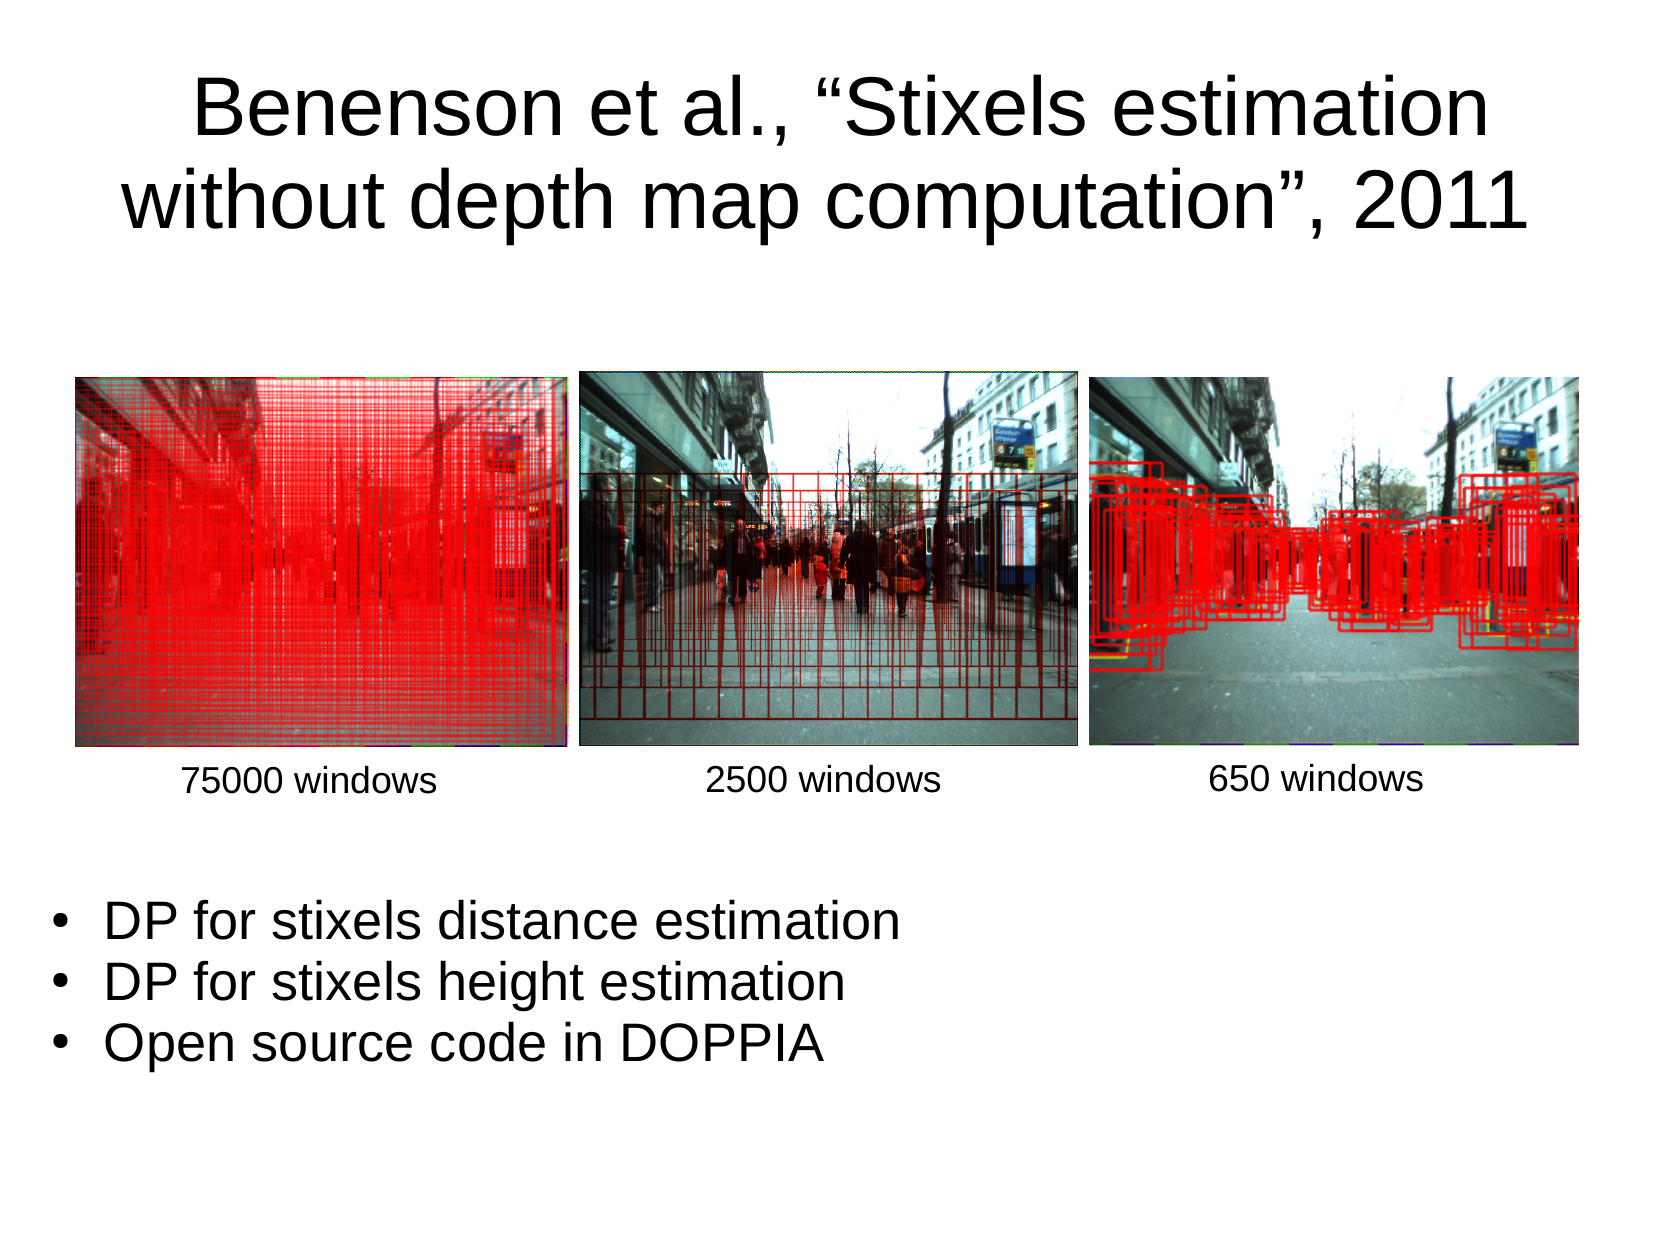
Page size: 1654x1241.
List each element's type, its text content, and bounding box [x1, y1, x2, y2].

picture [75, 377, 569, 747]
text_box 2500 windows [690, 751, 961, 851]
text_box DP for stixels distance estimation DP for stixels height estimation Open source code in DOPPIA [18, 883, 1654, 1140]
text_box 75000 windows [165, 752, 496, 851]
title Benenson et al., “Stixels estimation without depth map computation”, 2011 [82, 49, 1571, 257]
text_box 650 windows [1193, 750, 1464, 849]
picture [579, 371, 1078, 746]
picture [1089, 377, 1579, 747]
